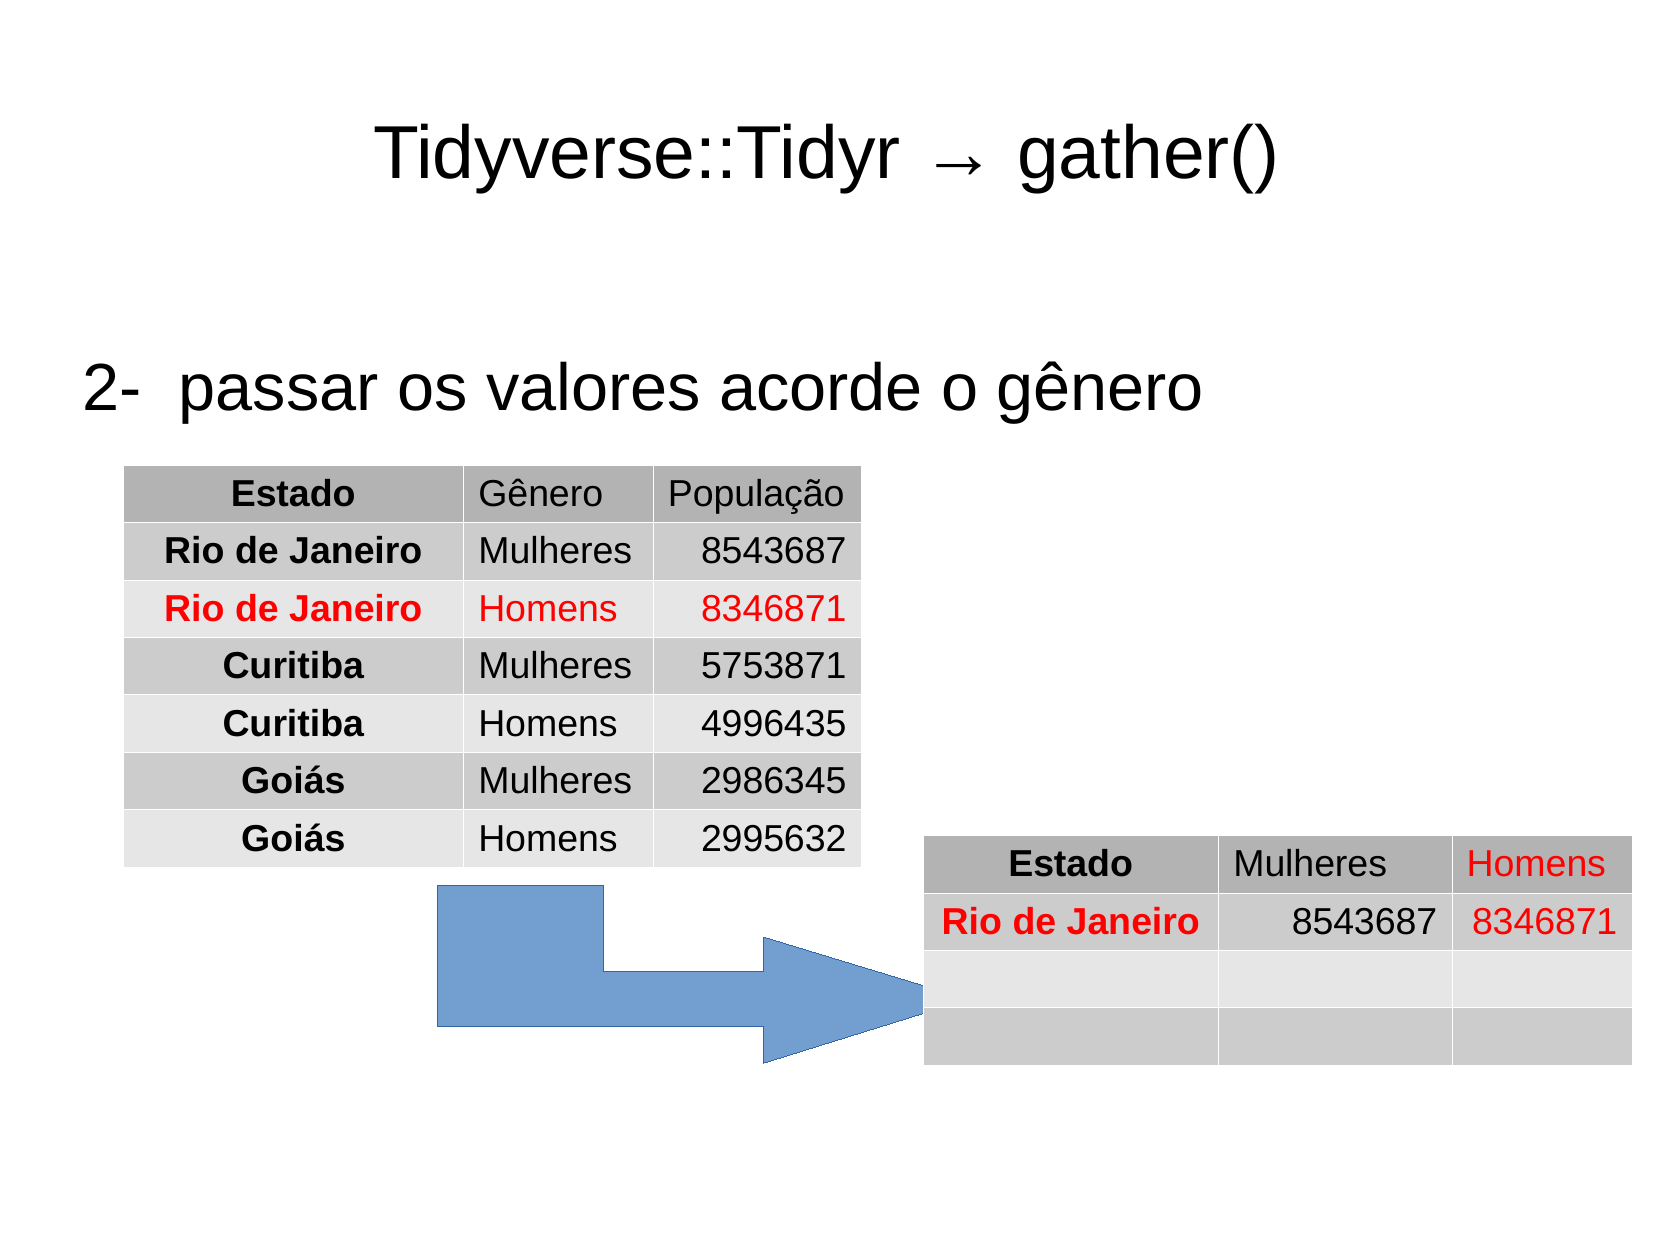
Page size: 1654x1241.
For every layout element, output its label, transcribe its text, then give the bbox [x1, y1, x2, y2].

table_cell Mulheres [464, 638, 653, 694]
table_cell 4996435 [654, 695, 861, 752]
table_cell 5753871 [654, 638, 861, 694]
table_header Homens [1453, 836, 1632, 893]
table_cell 8346871 [1453, 894, 1632, 950]
table_cell [1219, 1008, 1452, 1065]
table_header Estado [124, 466, 463, 522]
table_cell Rio de Janeiro [124, 523, 463, 580]
table_cell Homens [464, 810, 653, 867]
table_cell 8346871 [654, 581, 861, 637]
table_header Mulheres [1219, 836, 1452, 893]
table_cell Mulheres [464, 523, 653, 580]
table_cell Rio de Janeiro [924, 894, 1218, 950]
table_header População [654, 466, 861, 522]
table_cell Curitiba [124, 695, 463, 752]
table_cell Rio de Janeiro [124, 581, 463, 637]
text_box [437, 885, 923, 1064]
table_cell [1219, 951, 1452, 1007]
table_cell Goiás [124, 810, 463, 867]
table_cell [924, 1008, 1218, 1065]
table_cell Curitiba [124, 638, 463, 694]
title Tidyverse::Tidyr → gather() [82, 49, 1571, 257]
table_header Estado [924, 836, 1218, 893]
table_cell 8543687 [1219, 894, 1452, 950]
table_cell 2995632 [654, 810, 861, 867]
table_cell 8543687 [654, 523, 861, 580]
table_cell [924, 951, 1218, 1007]
table_cell Mulheres [464, 753, 653, 809]
table_cell [1453, 951, 1632, 1007]
subtitle 2- passar os valores acorde o gênero [82, 290, 1571, 485]
table_cell Homens [464, 695, 653, 752]
table_cell Homens [464, 581, 653, 637]
table_cell Goiás [124, 753, 463, 809]
table_cell [1453, 1008, 1632, 1065]
table_header Gênero [464, 466, 653, 522]
table_cell 2986345 [654, 753, 861, 809]
